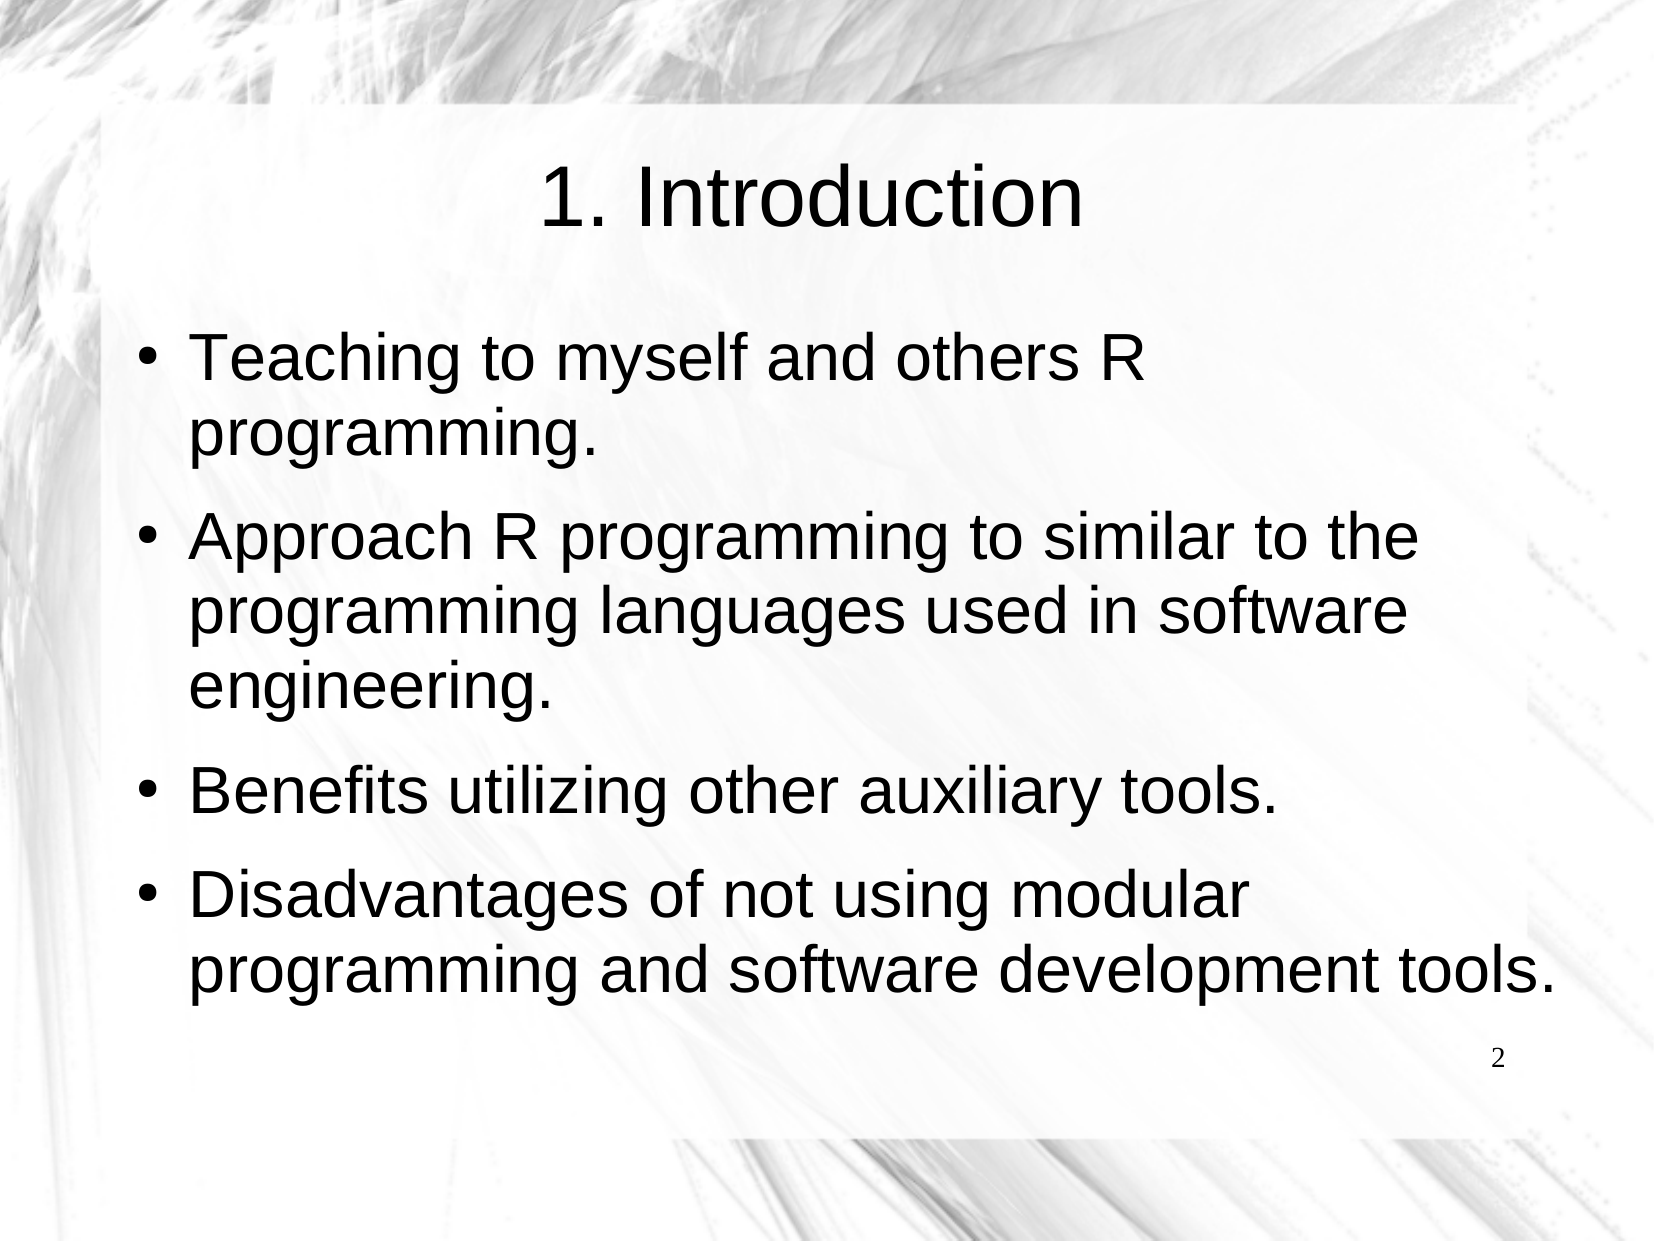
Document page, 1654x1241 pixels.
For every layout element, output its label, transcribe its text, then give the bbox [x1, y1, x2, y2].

picture [0, 0, 1654, 1241]
title 1. Introduction [118, 112, 1506, 281]
list Teaching to myself and others R programming. Approach R programming to similar to the programming languages used in software engineering. Benefits utilizing other auxiliary tools. Disadvantages of not using modular programming and software development tools. [118, 319, 1571, 1007]
